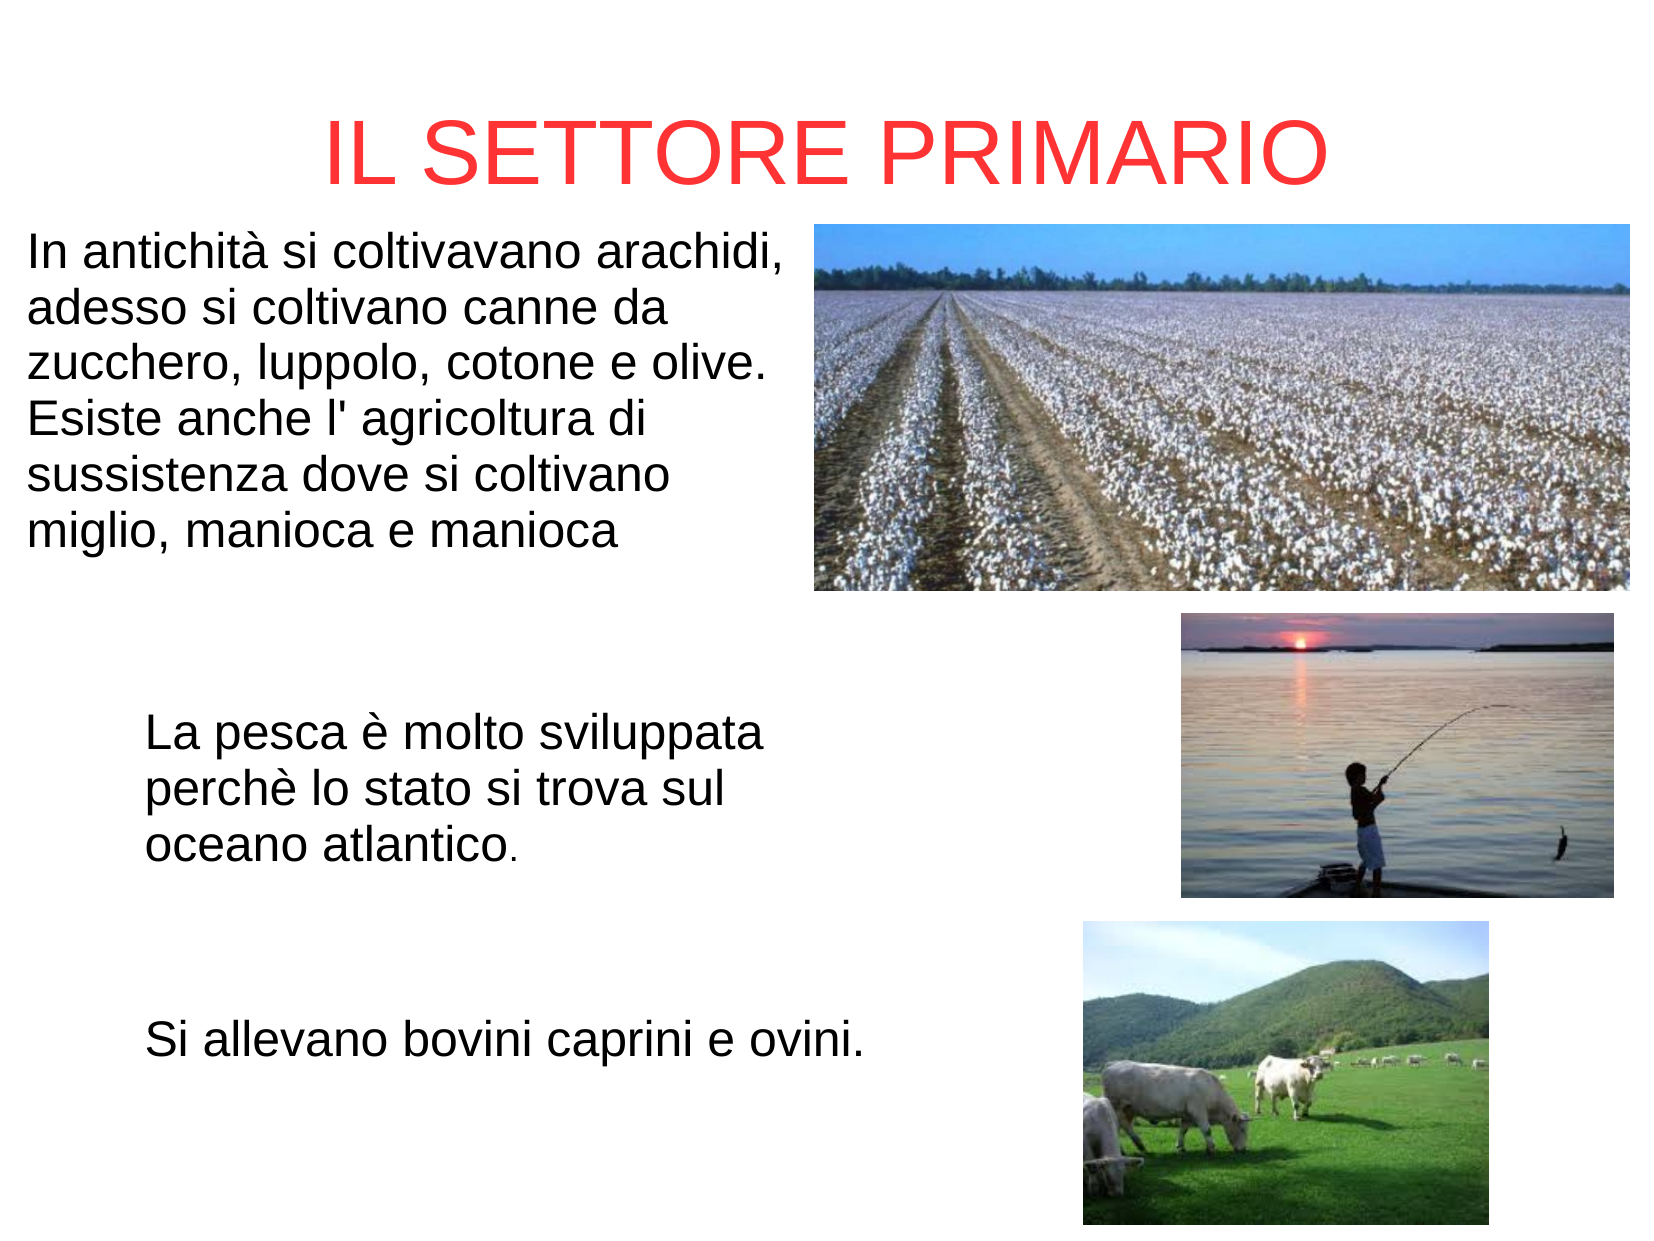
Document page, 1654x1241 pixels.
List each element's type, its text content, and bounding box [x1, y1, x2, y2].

text_box Si allevano bovini caprini e ovini. [129, 1004, 993, 1075]
picture [1181, 613, 1614, 898]
text_box La pesca è molto sviluppata perchè lo stato si trova sul oceano atlantico. [129, 696, 804, 935]
picture [814, 224, 1630, 591]
picture [1083, 921, 1489, 1225]
title IL SETTORE PRIMARIO [82, 49, 1571, 224]
text_box In antichità si coltivavano arachidi, adesso si coltivano canne da zucchero, luppolo, cotone e olive. Esiste anche l' agricoltura di sussistenza dove si coltivano miglio, manioca e manioca [11, 215, 815, 733]
